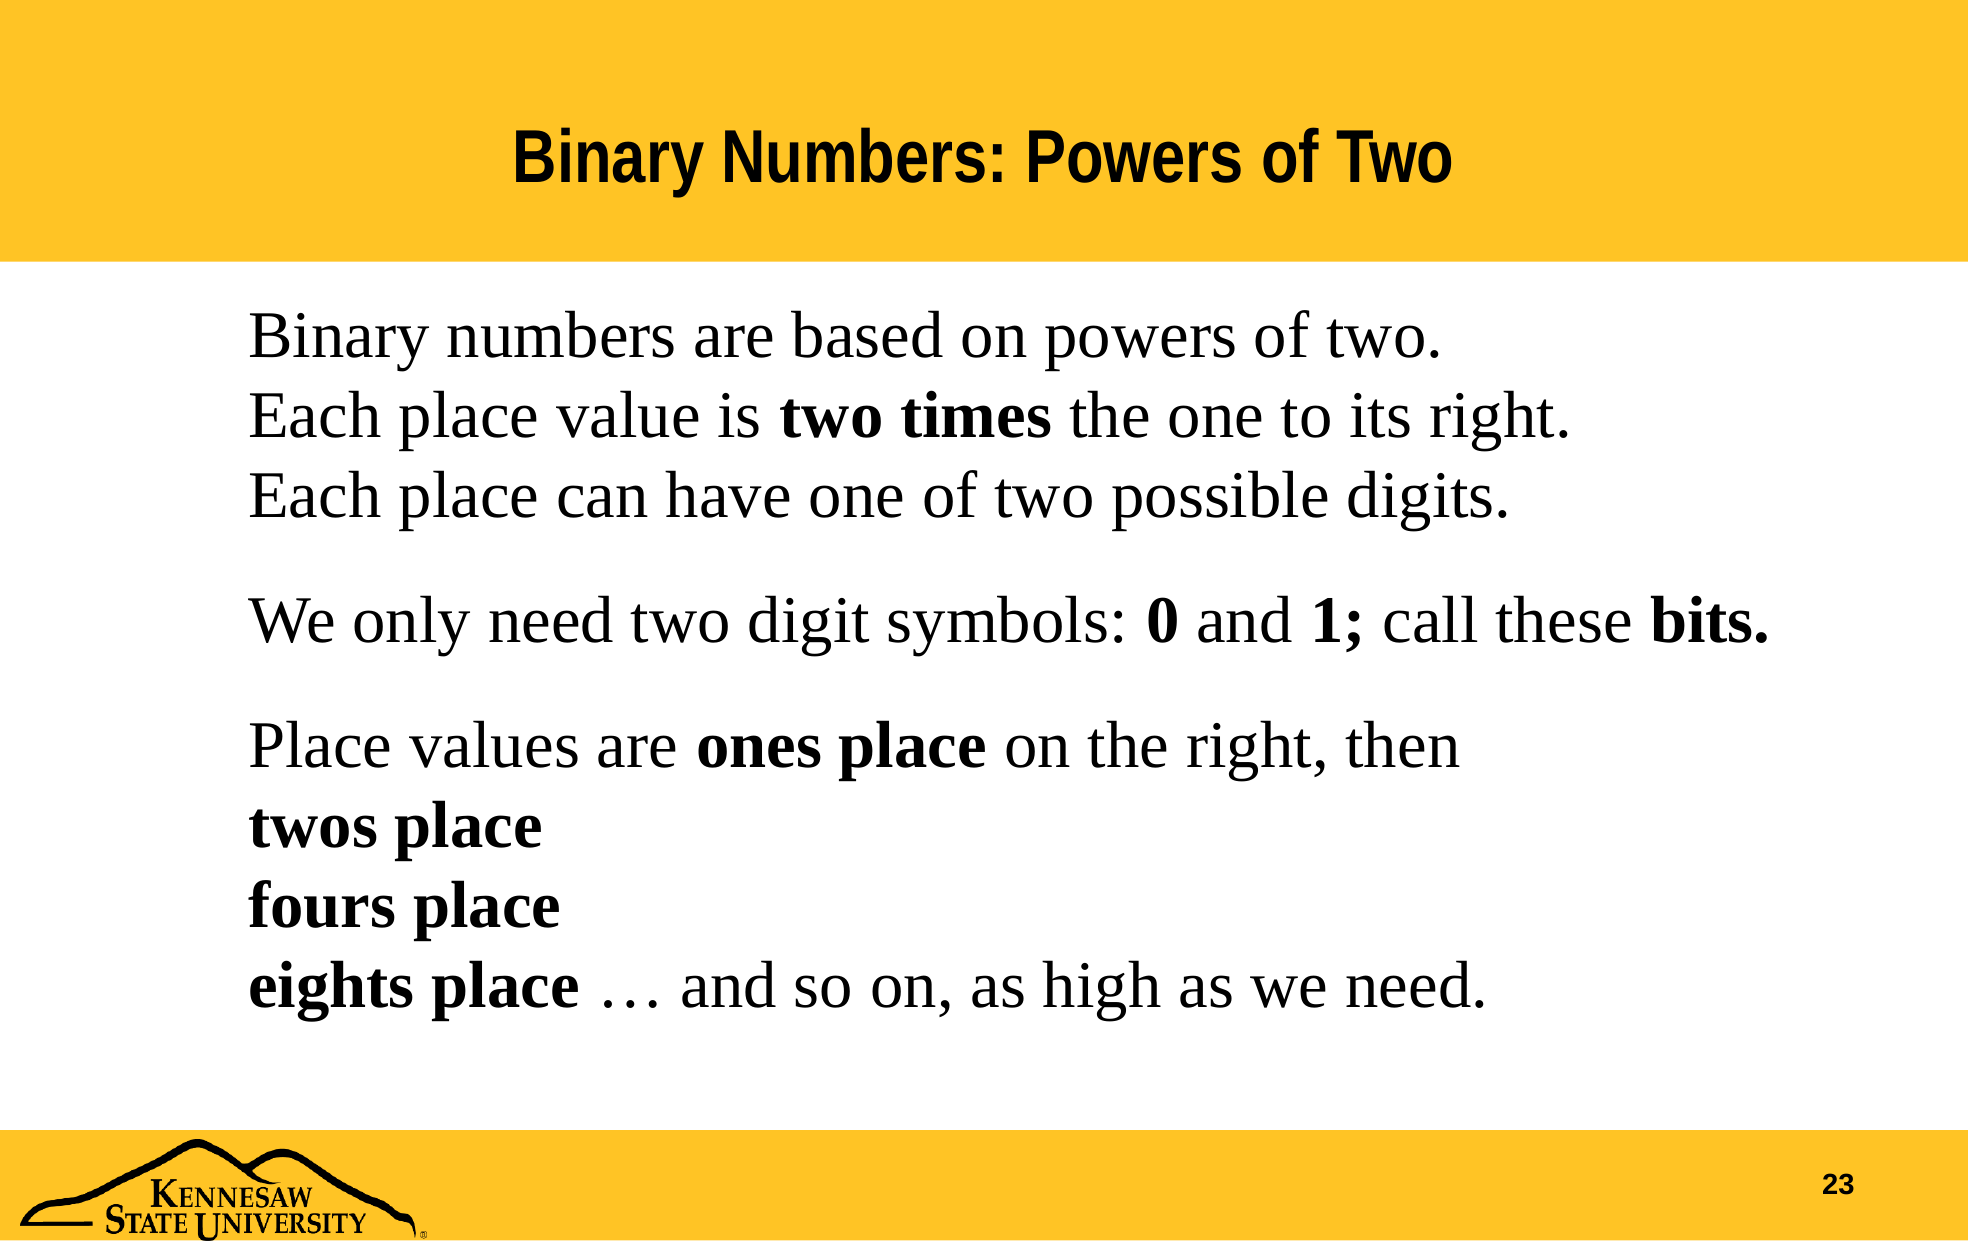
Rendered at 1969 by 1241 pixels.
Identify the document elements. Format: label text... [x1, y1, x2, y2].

slide_number <number> [1410, 1149, 1870, 1216]
picture [20, 1139, 427, 1241]
text_box Binary numbers are based on powers of two. Each place value is two times the one to its right. Each place can have one of two possible digits. We only need two digit symbols: 0 and 1; call these bits. Place values are ones place on the right, then twos place fours place eights place … and so on, as high as we need. [233, 283, 1821, 1028]
title Binary Numbers: Powers of Two [98, 49, 1870, 257]
